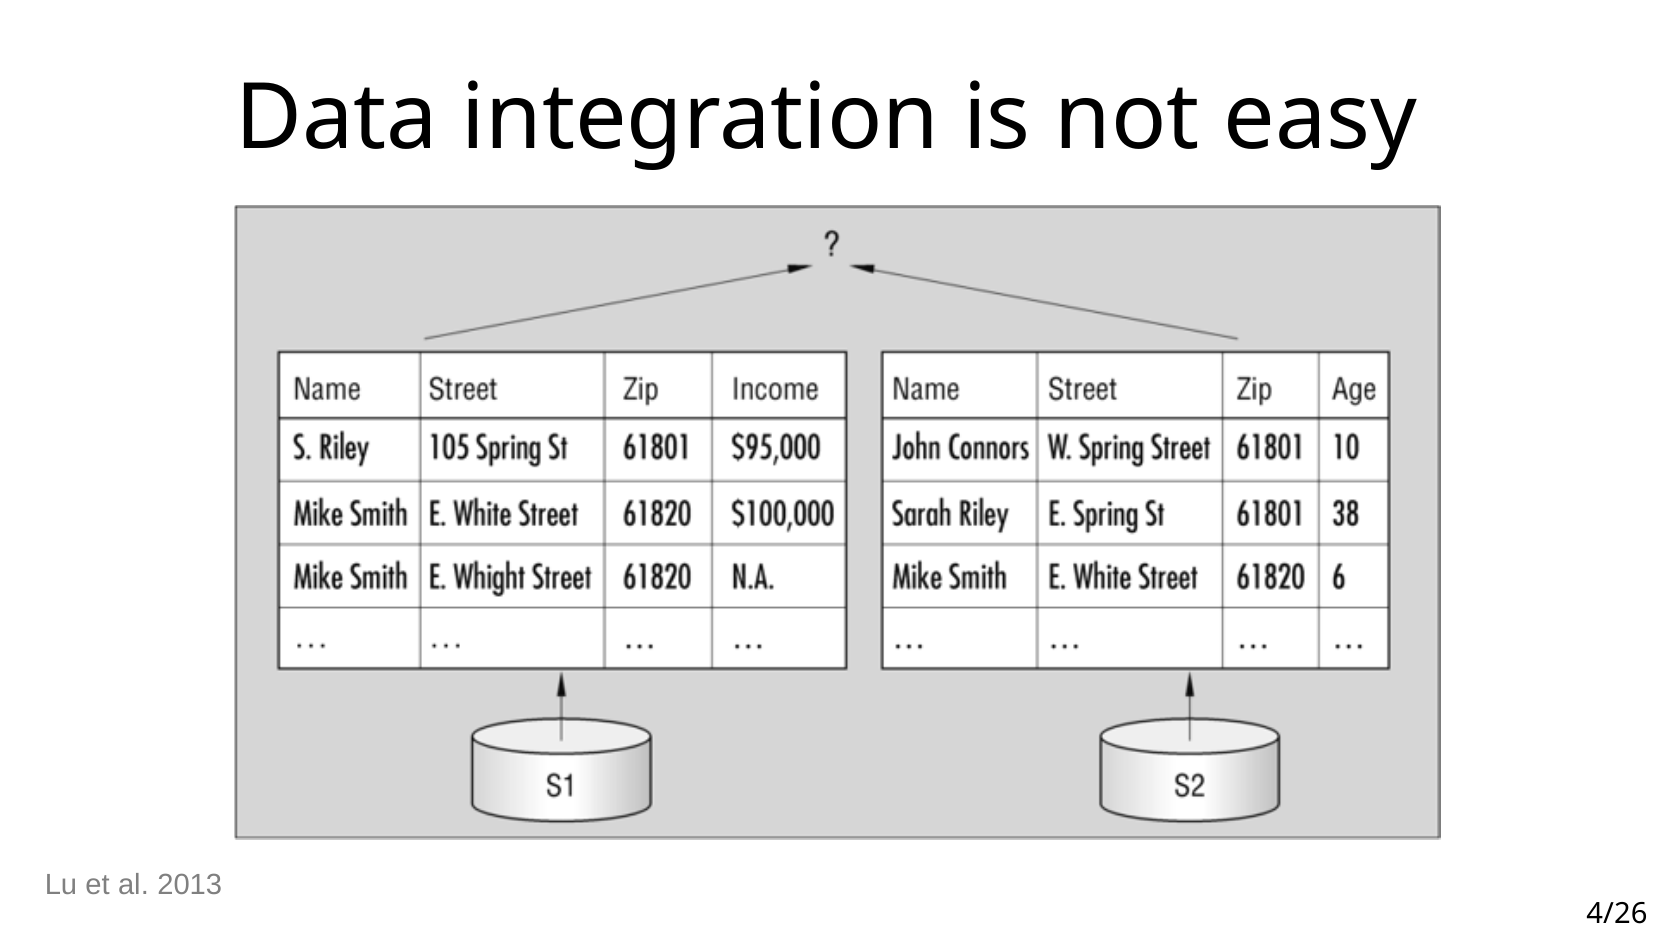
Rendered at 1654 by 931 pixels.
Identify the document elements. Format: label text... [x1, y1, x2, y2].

title Data integration is not easy [82, 1, 1571, 226]
text_box Lu et al. 2013 [30, 860, 661, 909]
picture [234, 226, 1441, 841]
